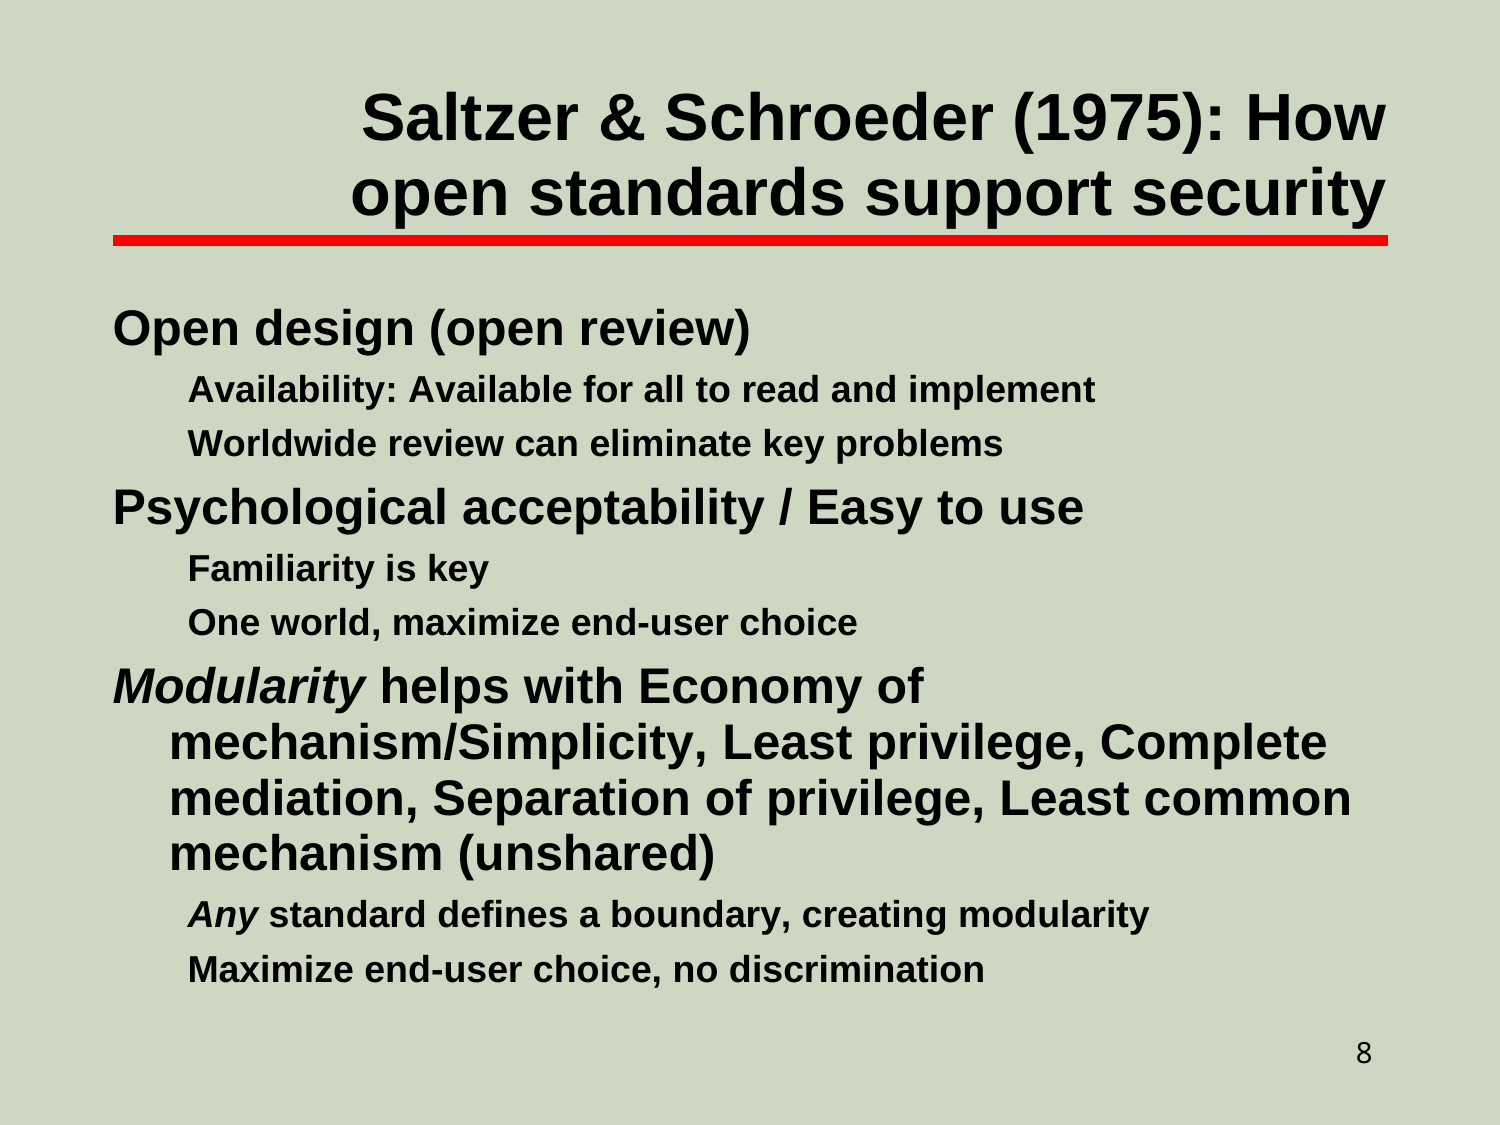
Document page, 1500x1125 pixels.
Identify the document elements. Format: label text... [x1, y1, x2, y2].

title Saltzer & Schroeder (1975): How open standards support security [187, 79, 1388, 230]
list Open design (open review) Availability: Available for all to read and implement Worldwide review can eliminate key problems Psychological acceptability / Easy to use Familiarity is key One world, maximize end-user choice Modularity helps with Economy of mechanism/Simplicity, Least privilege, Complete mediation, Separation of privilege, Least common mechanism (unshared) Any standard defines a boundary, creating modularity Maximize end-user choice, no discrimination [112, 299, 1388, 1096]
